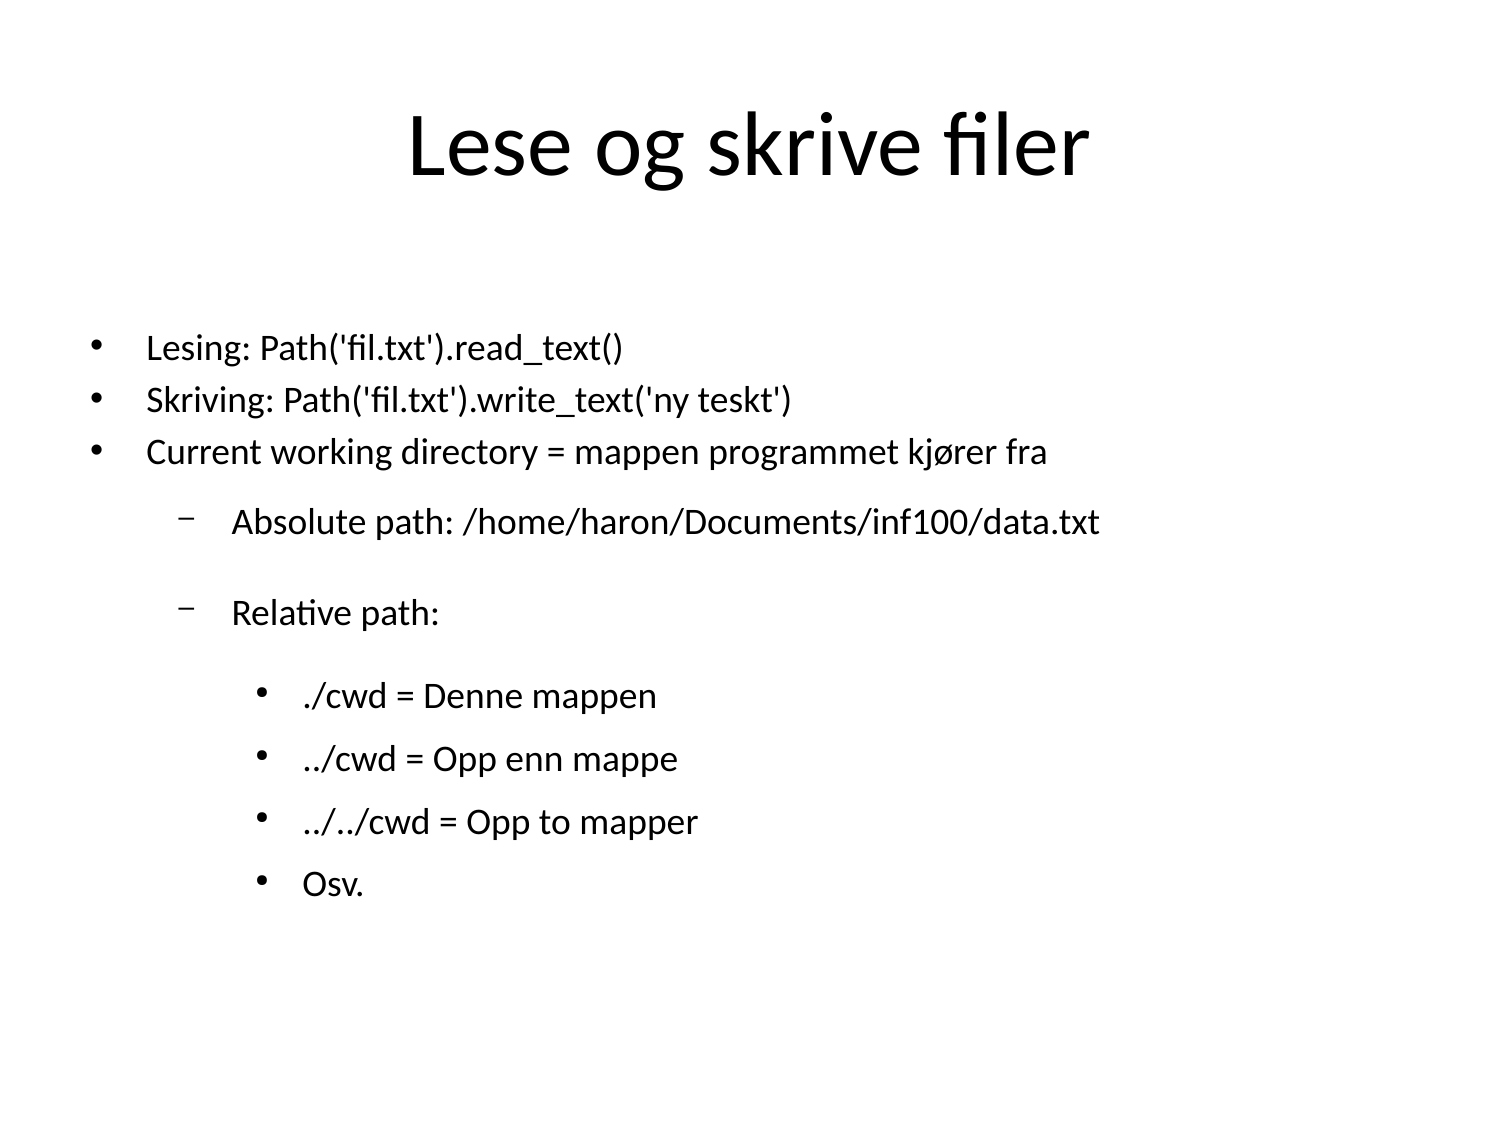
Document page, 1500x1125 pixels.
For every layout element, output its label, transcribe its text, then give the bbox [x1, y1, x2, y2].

title Lese og skrive filer [75, 45, 1425, 233]
list Lesing: Path('fil.txt').read_text() Skriving: Path('fil.txt').write_text('ny teskt') Current working directory = mappen programmet kjører fra Absolute path: /home/haron/Documents/inf100/data.txt Relative path: ./cwd = Denne mappen ../cwd = Opp enn mappe ../../cwd = Opp to mapper Osv. [75, 262, 1425, 1005]
